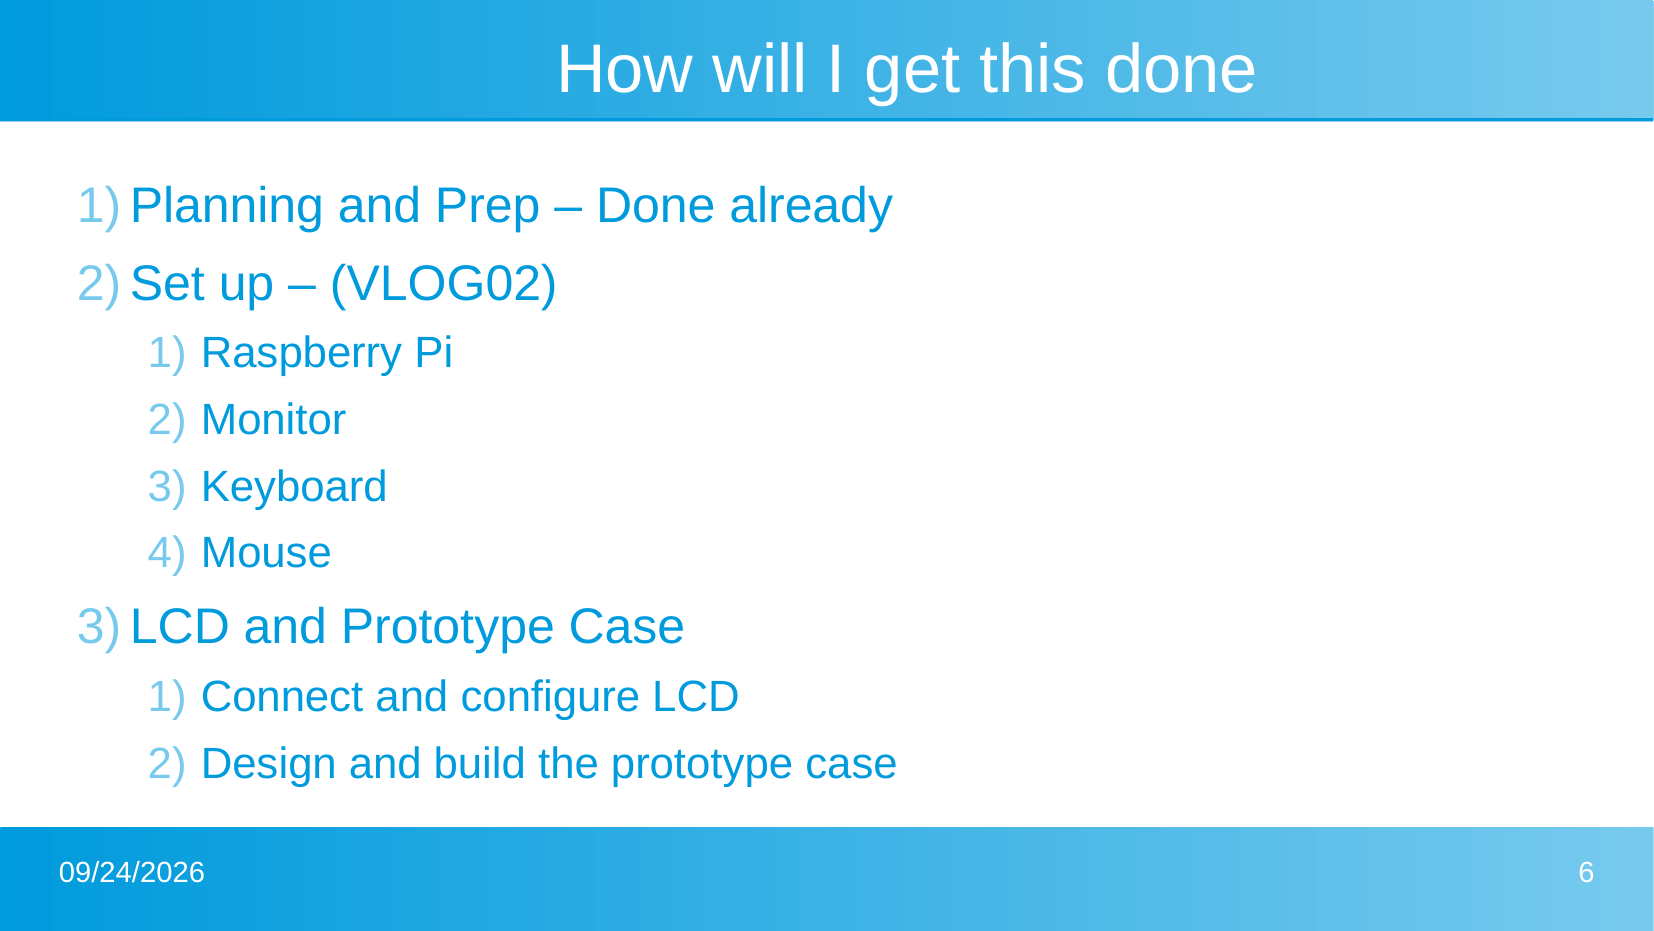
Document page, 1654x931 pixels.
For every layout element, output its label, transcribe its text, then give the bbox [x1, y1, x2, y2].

list Planning and Prep – Done already Set up – (VLOG02) Raspberry Pi Monitor Keyboard Mouse LCD and Prototype Case Connect and configure LCD Design and build the prototype case [59, 177, 1595, 768]
title How will I get this done [59, 29, 1595, 108]
